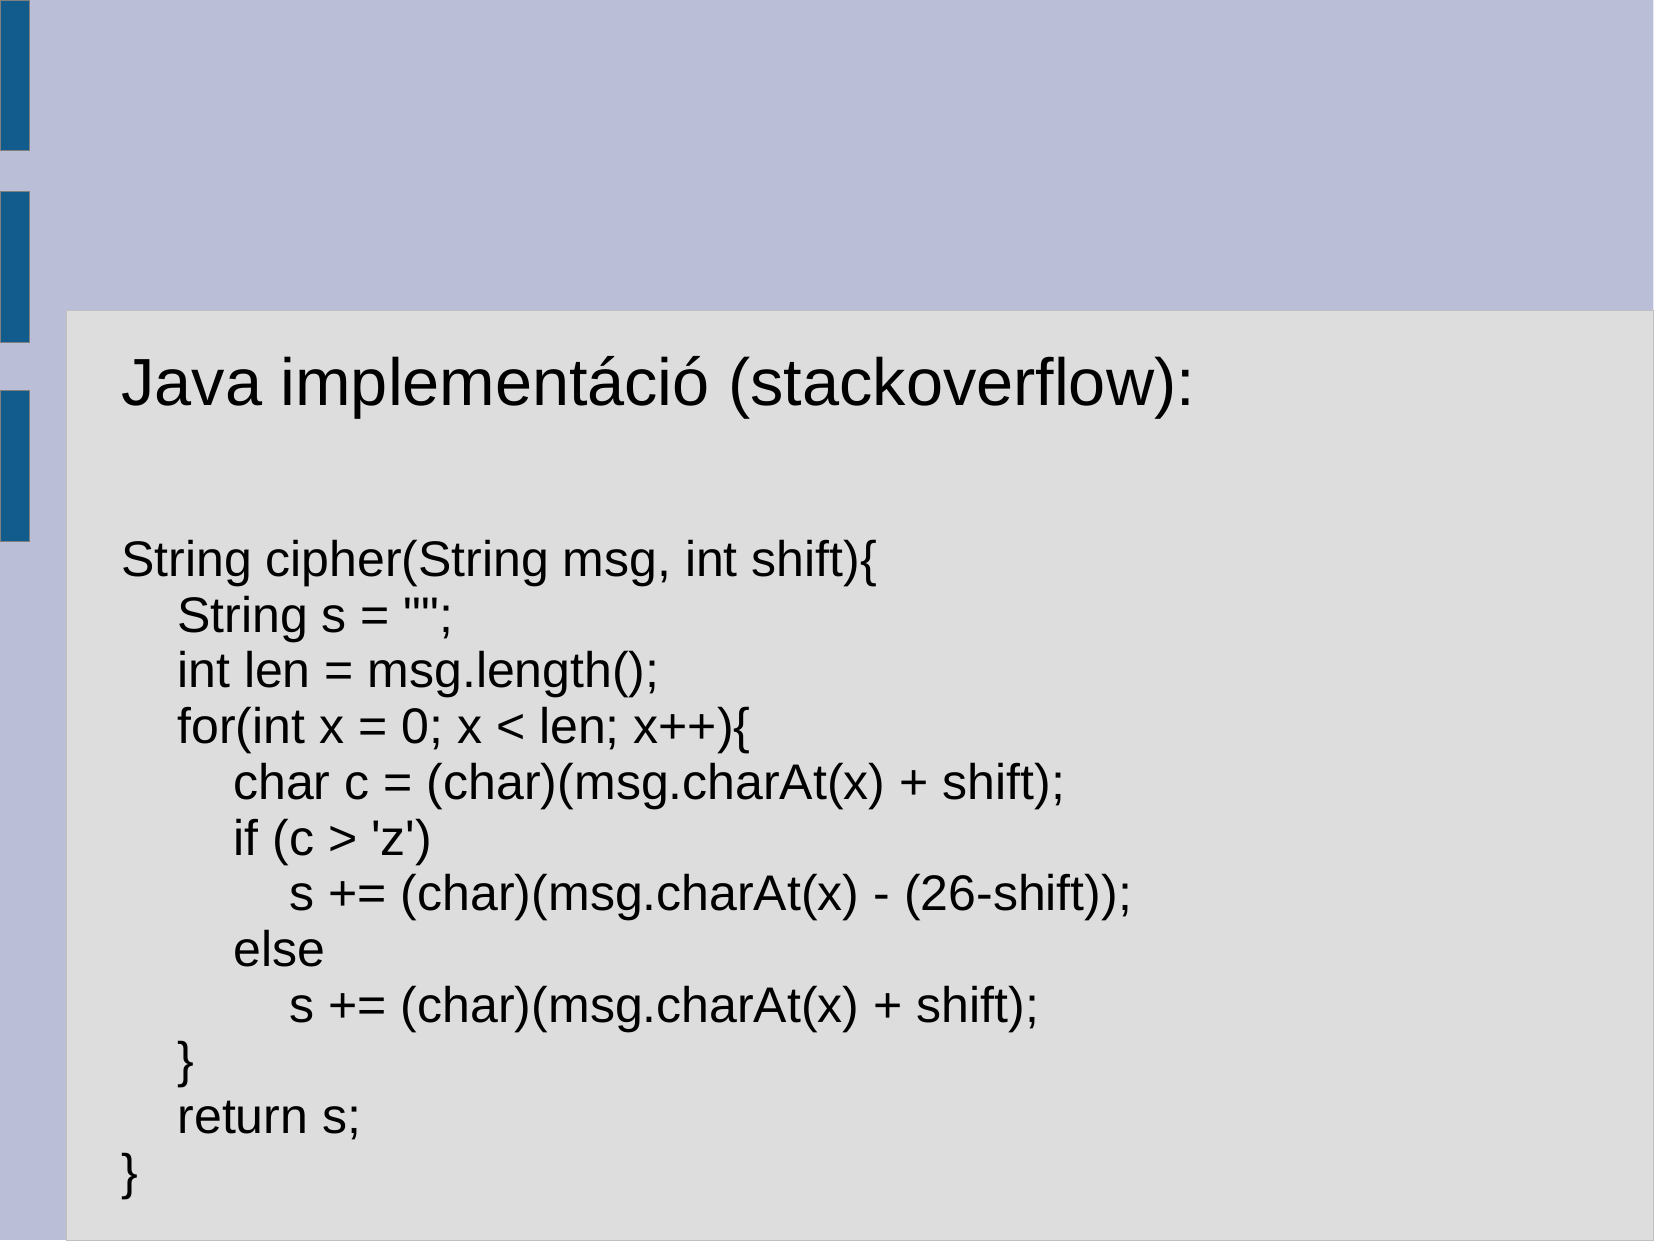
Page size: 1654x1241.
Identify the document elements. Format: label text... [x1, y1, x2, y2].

list Java implementáció (stackoverflow): String cipher(String msg, int shift){ String s = ""; int len = msg.length(); for(int x = 0; x < len; x++){ char c = (char)(msg.charAt(x) + shift); if (c > 'z') s += (char)(msg.charAt(x) - (26-shift)); else s += (char)(msg.charAt(x) + shift); } return s; } [121, 344, 1560, 1237]
